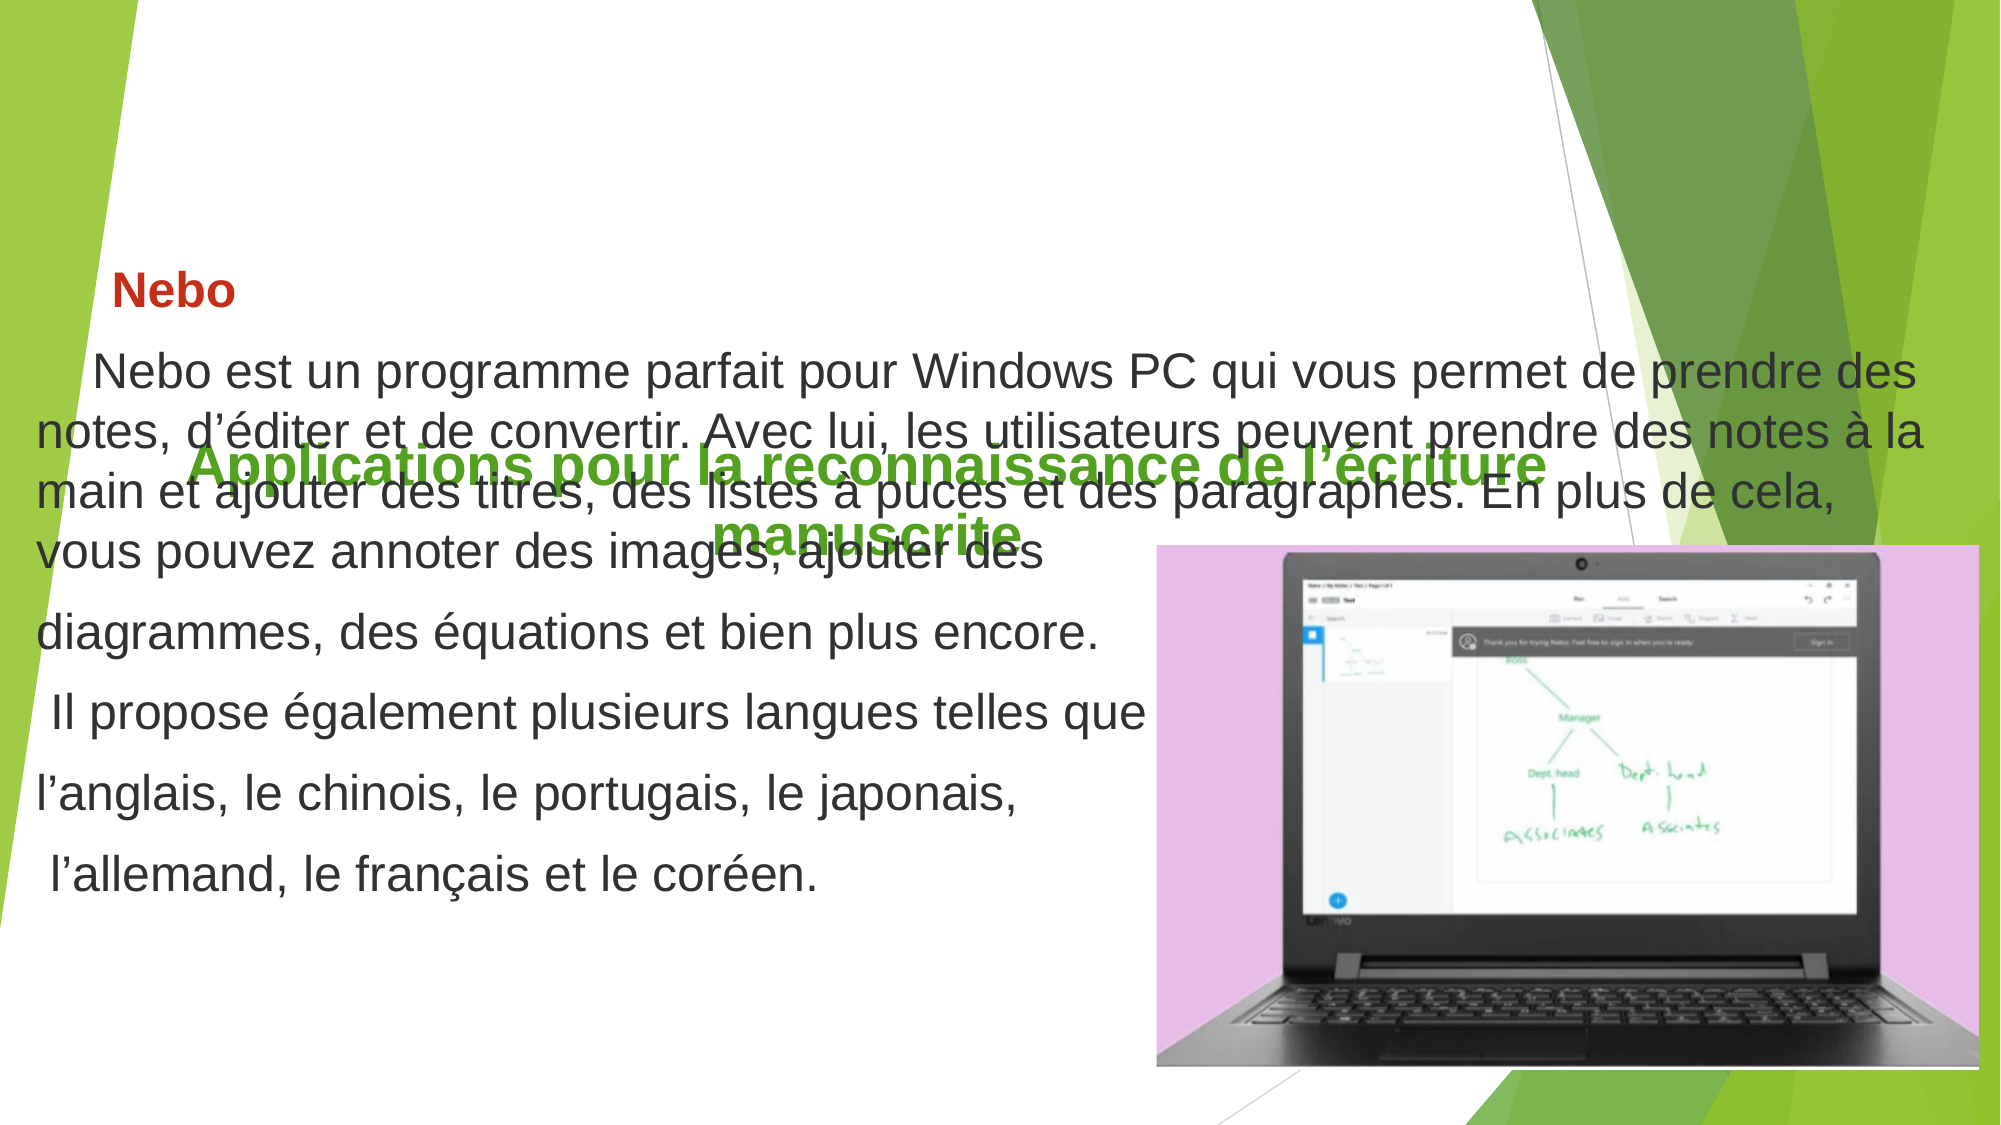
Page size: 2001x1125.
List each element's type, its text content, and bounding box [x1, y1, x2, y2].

picture [1154, 545, 1979, 1070]
subtitle Nebo Nebo est un programme parfait pour Windows PC qui vous permet de prendre des notes, d’éditer et de convertir. Avec lui, les utilisateurs peuvent prendre des notes à la main et ajouter des titres, des listes à puces et des paragraphes. En plus de cela, vous pouvez annoter des images, ajouter des diagrammes, des équations et bien plus encore. Il propose également plusieurs langues telles que l’anglais, le chinois, le portugais, le japonais, l’allemand, le français et le coréen. [21, 249, 1970, 1096]
title Applications pour la reconnaissance de l’écriture manuscrite [117, 0, 1618, 198]
